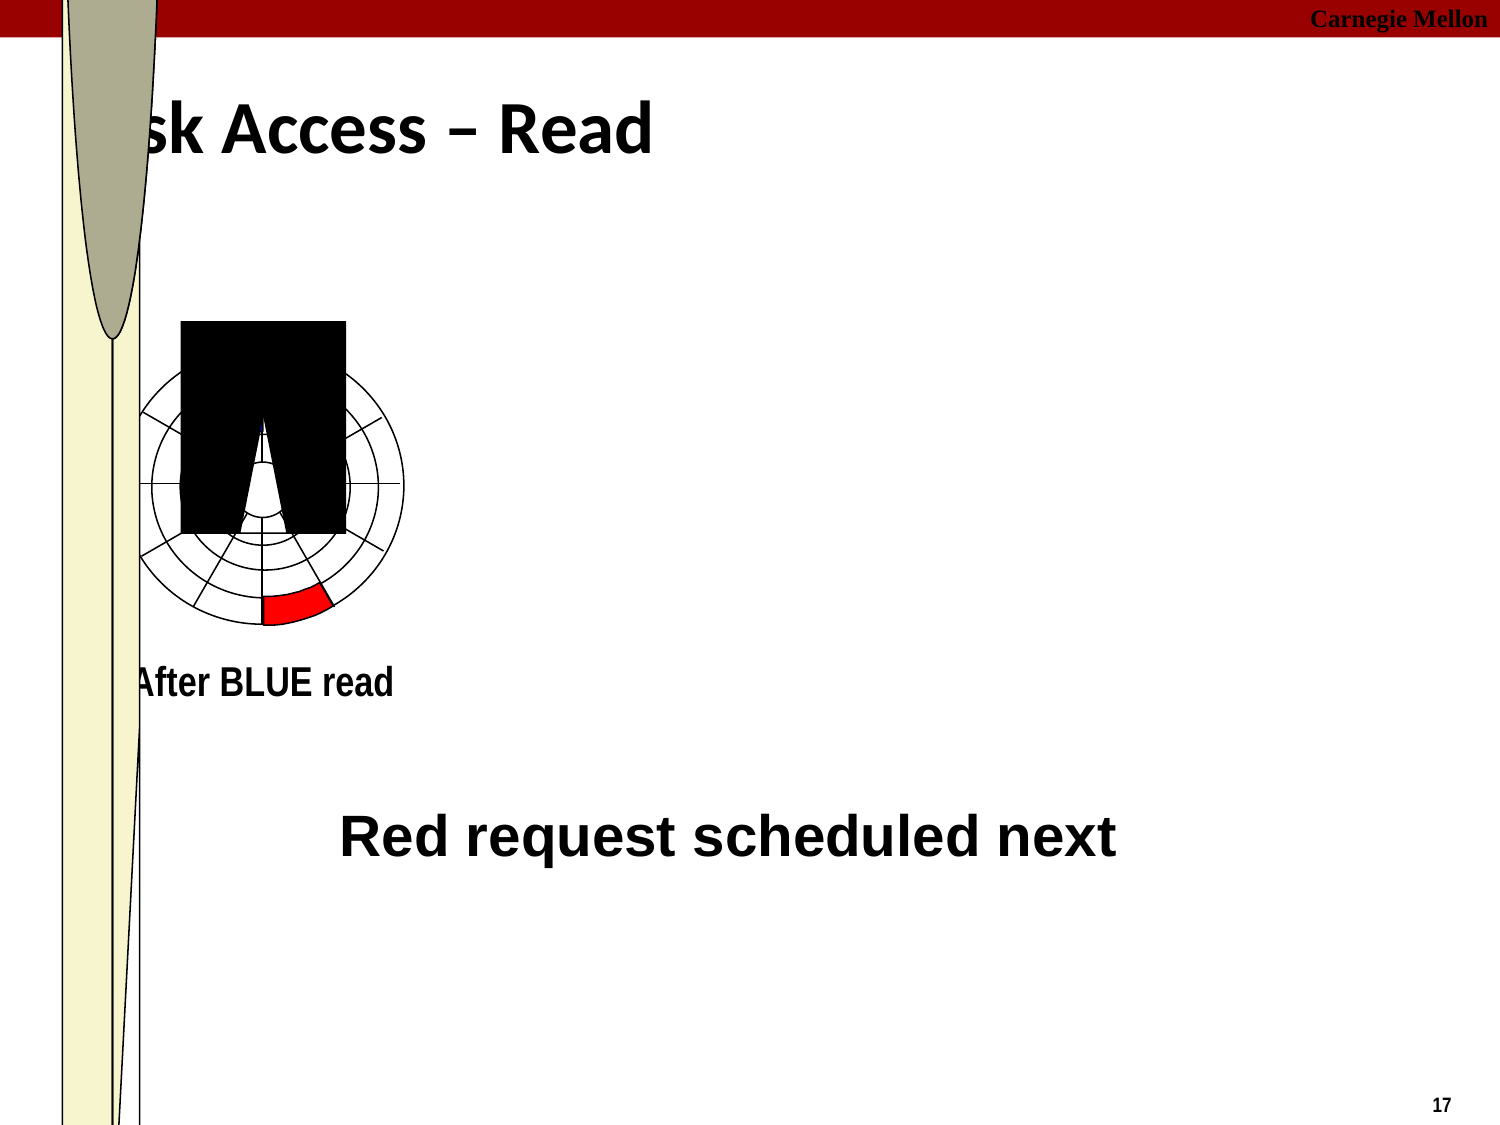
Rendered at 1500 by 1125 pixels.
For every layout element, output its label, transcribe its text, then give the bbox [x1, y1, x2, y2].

text_box [62, 0, 404, 1125]
title Disk Access – Read [145, 71, 1304, 197]
text_box Red request scheduled next [324, 737, 1213, 875]
title Disk Access – Read [58, 71, 62, 197]
text_box After BLUE read [140, 647, 438, 713]
